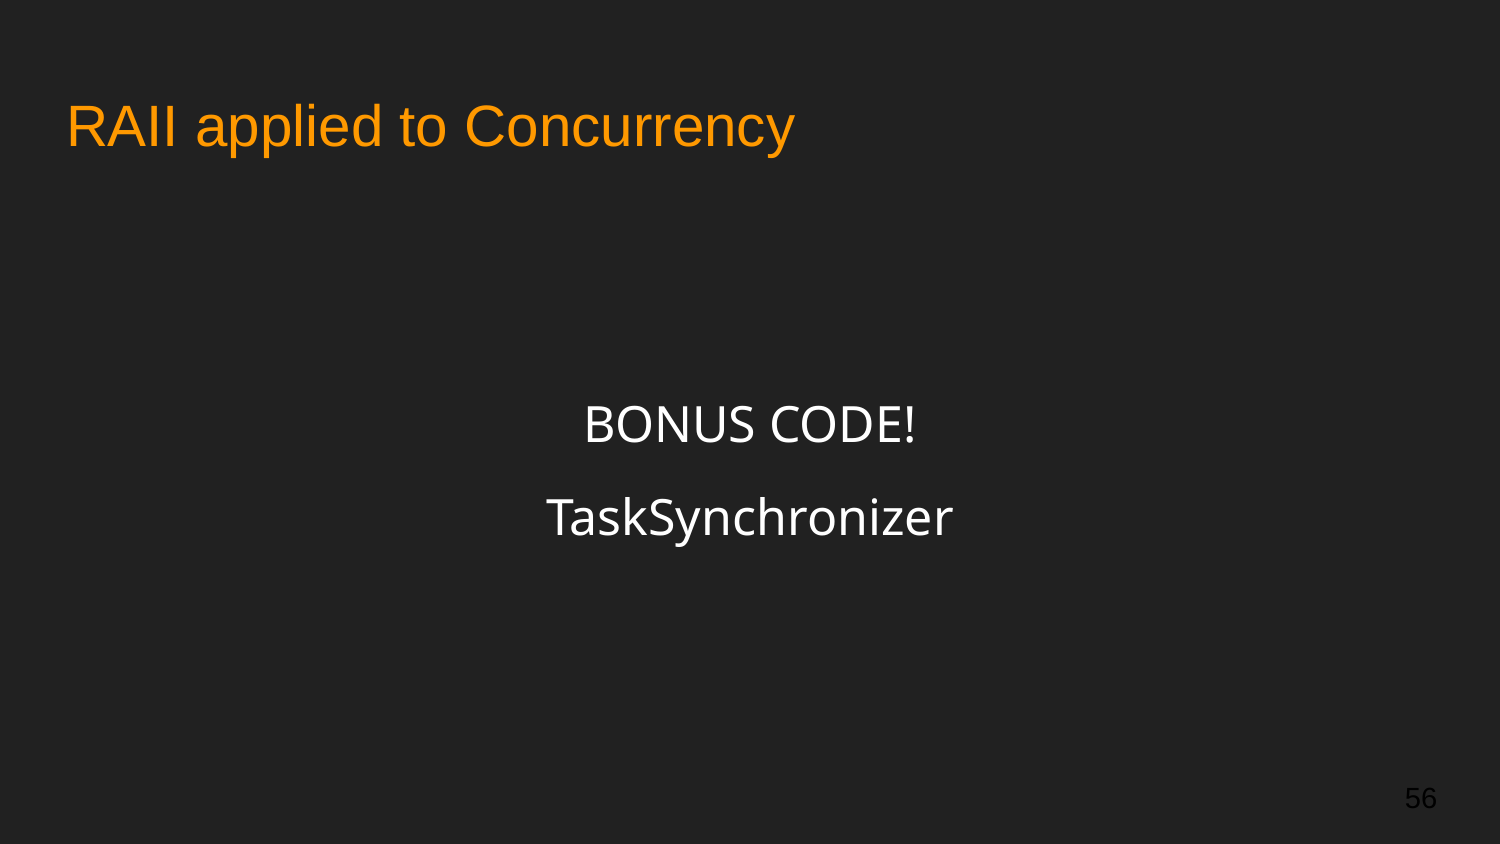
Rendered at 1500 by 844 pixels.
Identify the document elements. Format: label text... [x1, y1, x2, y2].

title RAII applied to Concurrency [51, 72, 1449, 167]
slide_number <number> [1389, 764, 1480, 830]
list BONUS CODE! TaskSynchronizer [51, 189, 1449, 750]
